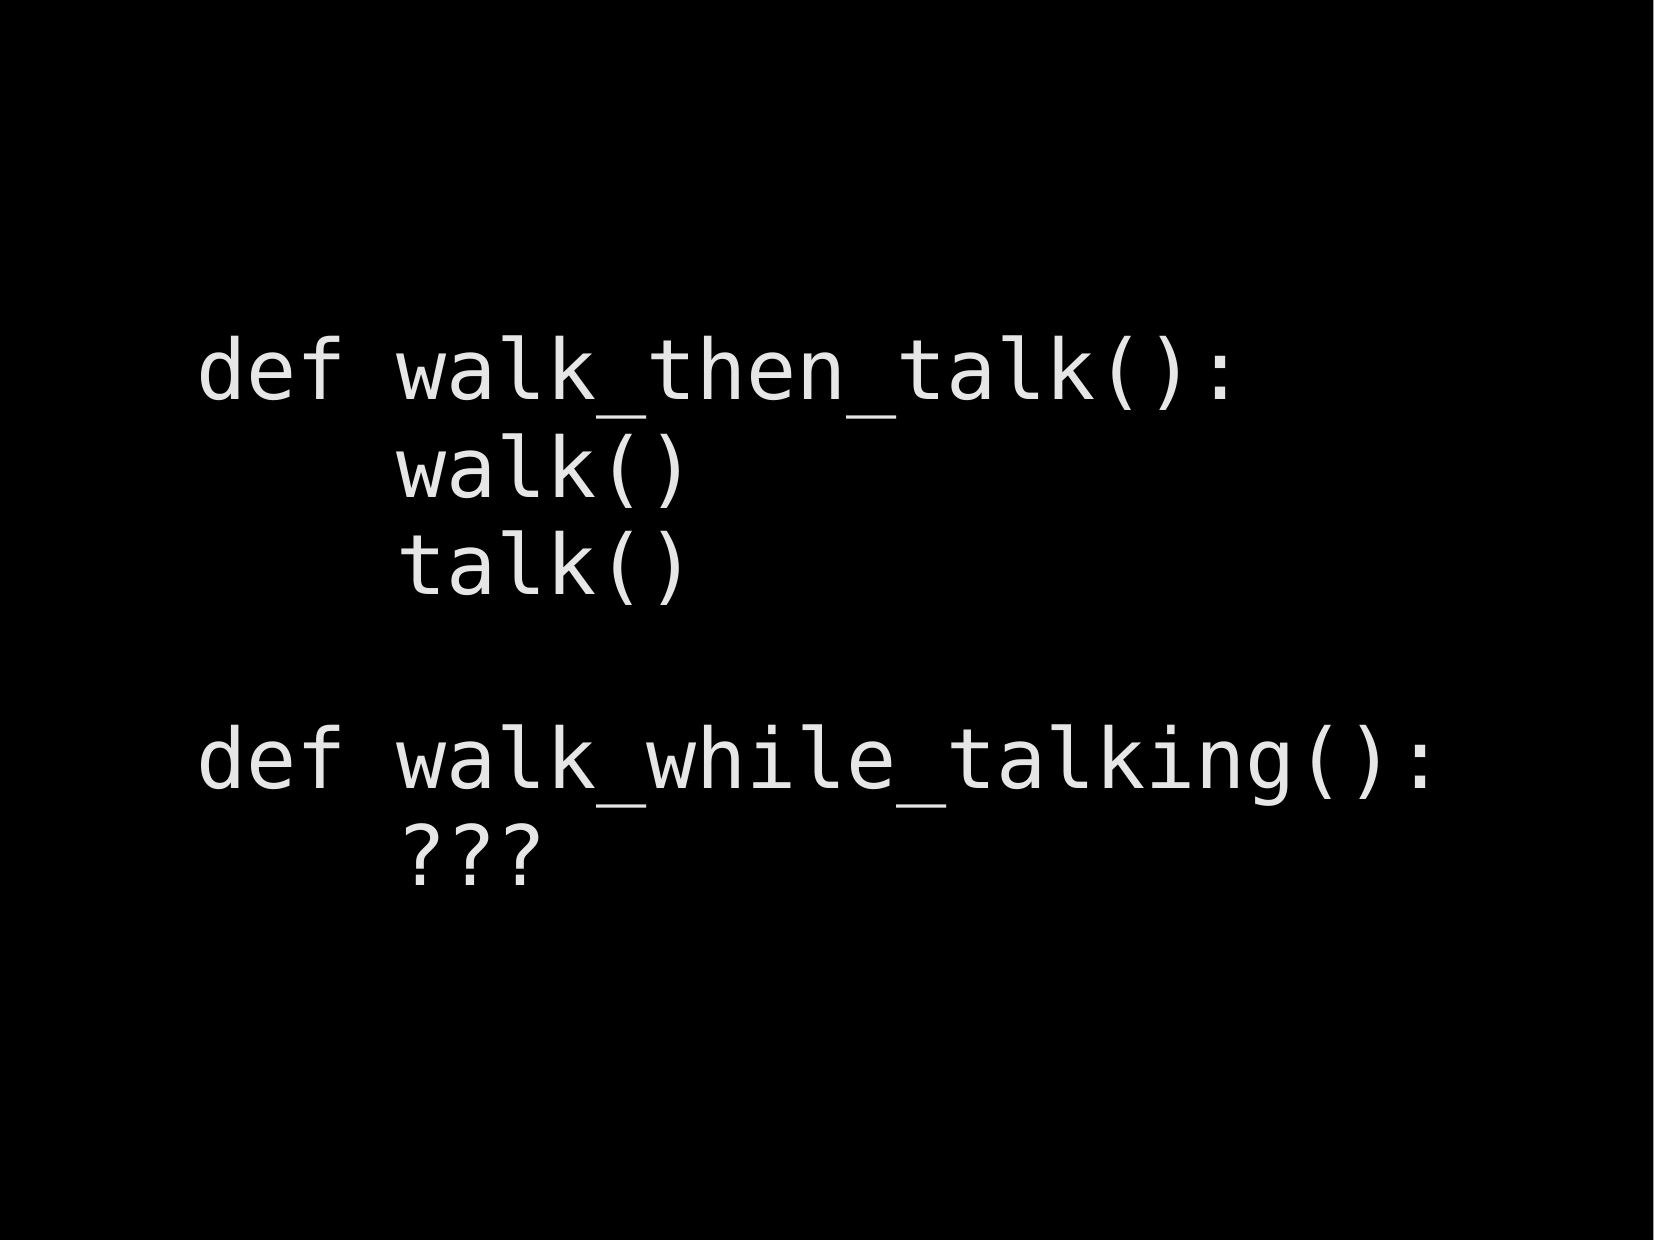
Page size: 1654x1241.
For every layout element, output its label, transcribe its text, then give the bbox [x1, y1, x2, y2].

text_box def walk_then_talk(): walk() talk() def walk_while_talking(): ??? [181, 315, 1622, 1204]
